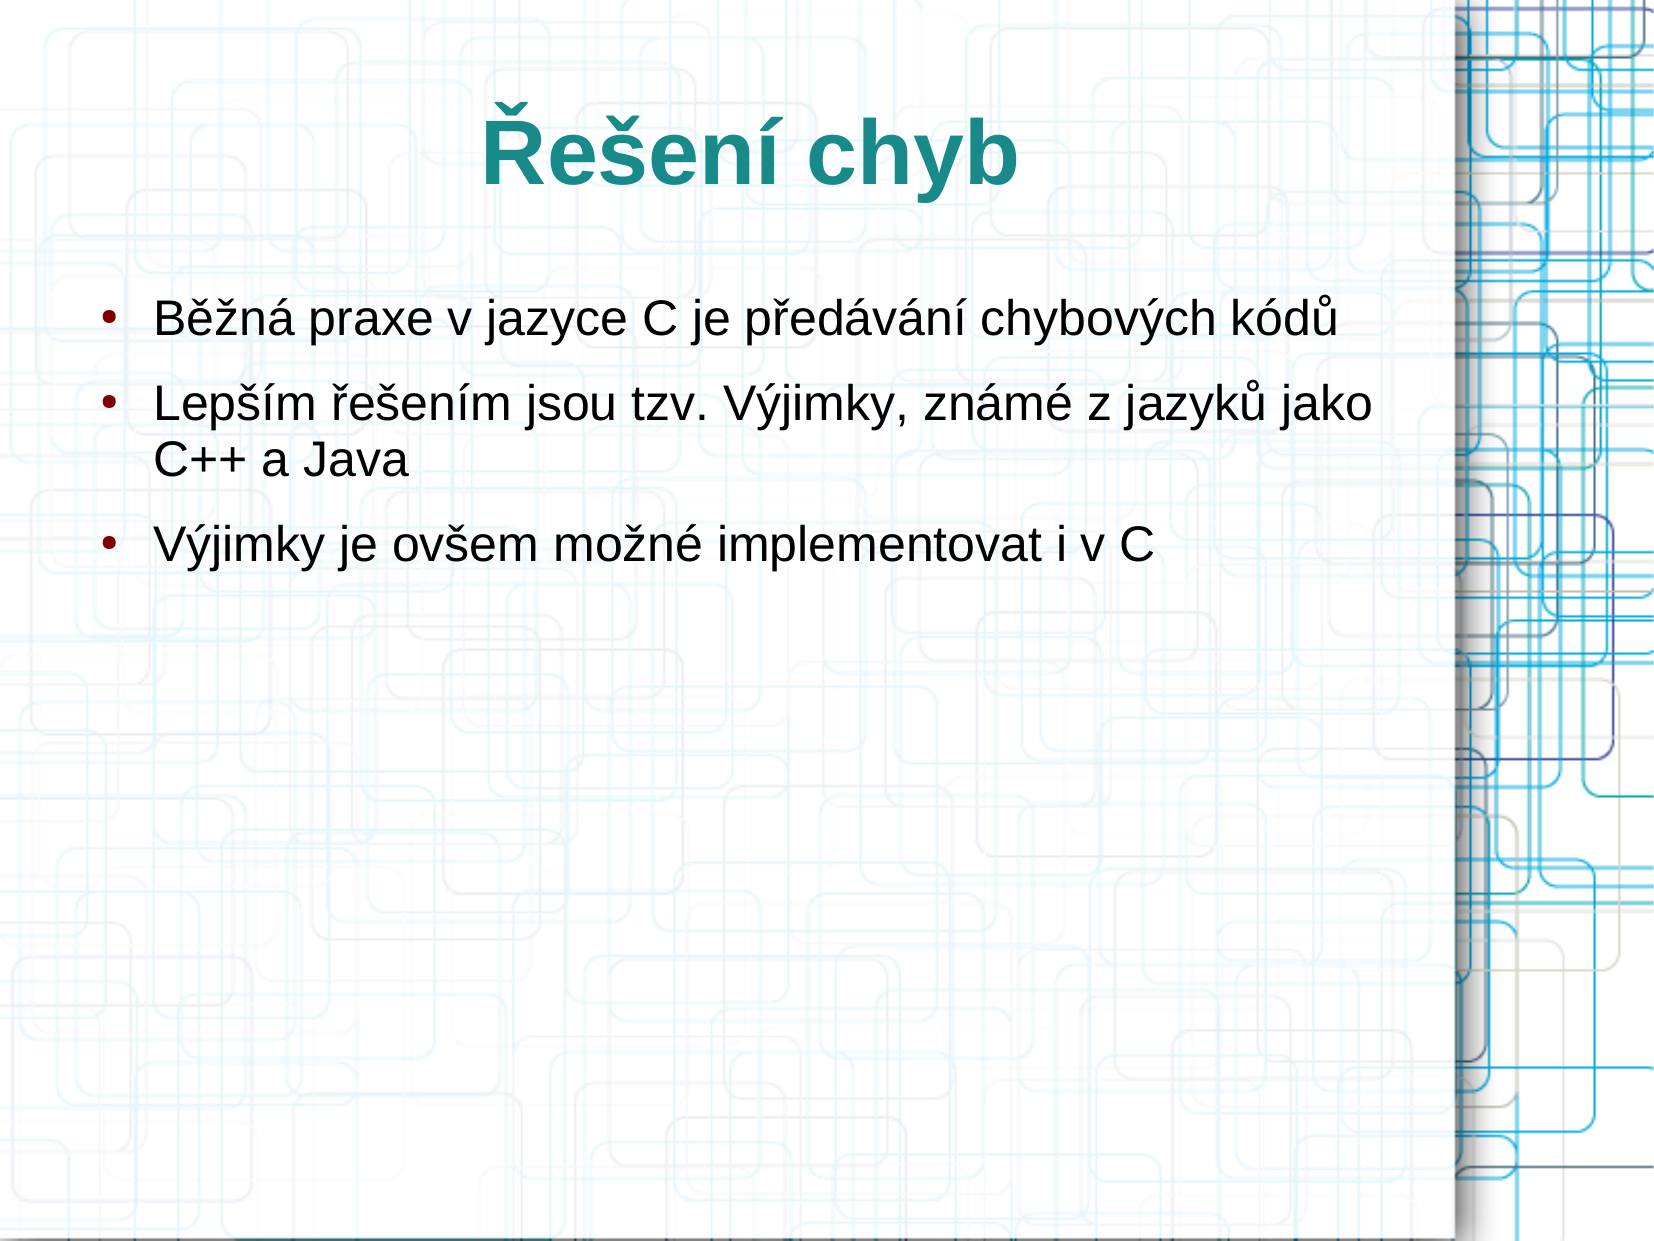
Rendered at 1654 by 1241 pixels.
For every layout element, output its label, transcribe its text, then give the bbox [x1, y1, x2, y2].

title Řešení chyb [59, 49, 1418, 257]
list Běžná praxe v jazyce C je předávání chybových kódů Lepším řešením jsou tzv. Výjimky, známé z jazyků jako C++ a Java Výjimky je ovšem možné implementovat i v C [82, 290, 1418, 1010]
picture [0, 0, 1654, 1241]
